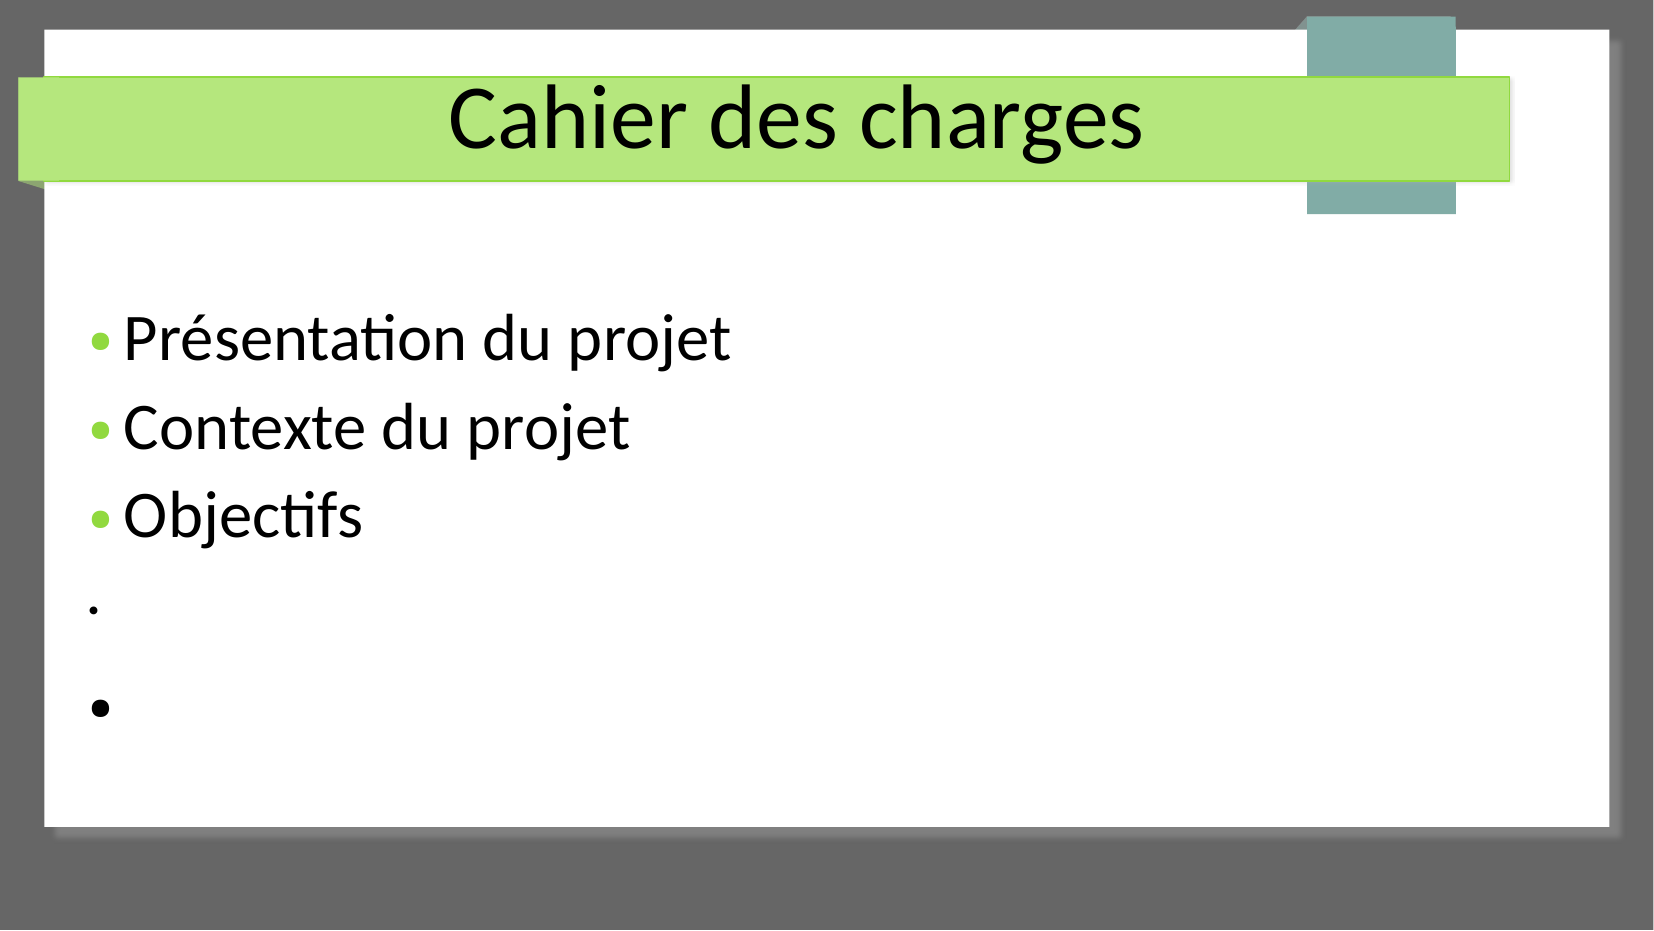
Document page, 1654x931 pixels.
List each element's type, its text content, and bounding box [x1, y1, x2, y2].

title Cahier des charges [88, 73, 1506, 178]
list Présentation du projet Contexte du projet Objectifs [88, 221, 1565, 813]
